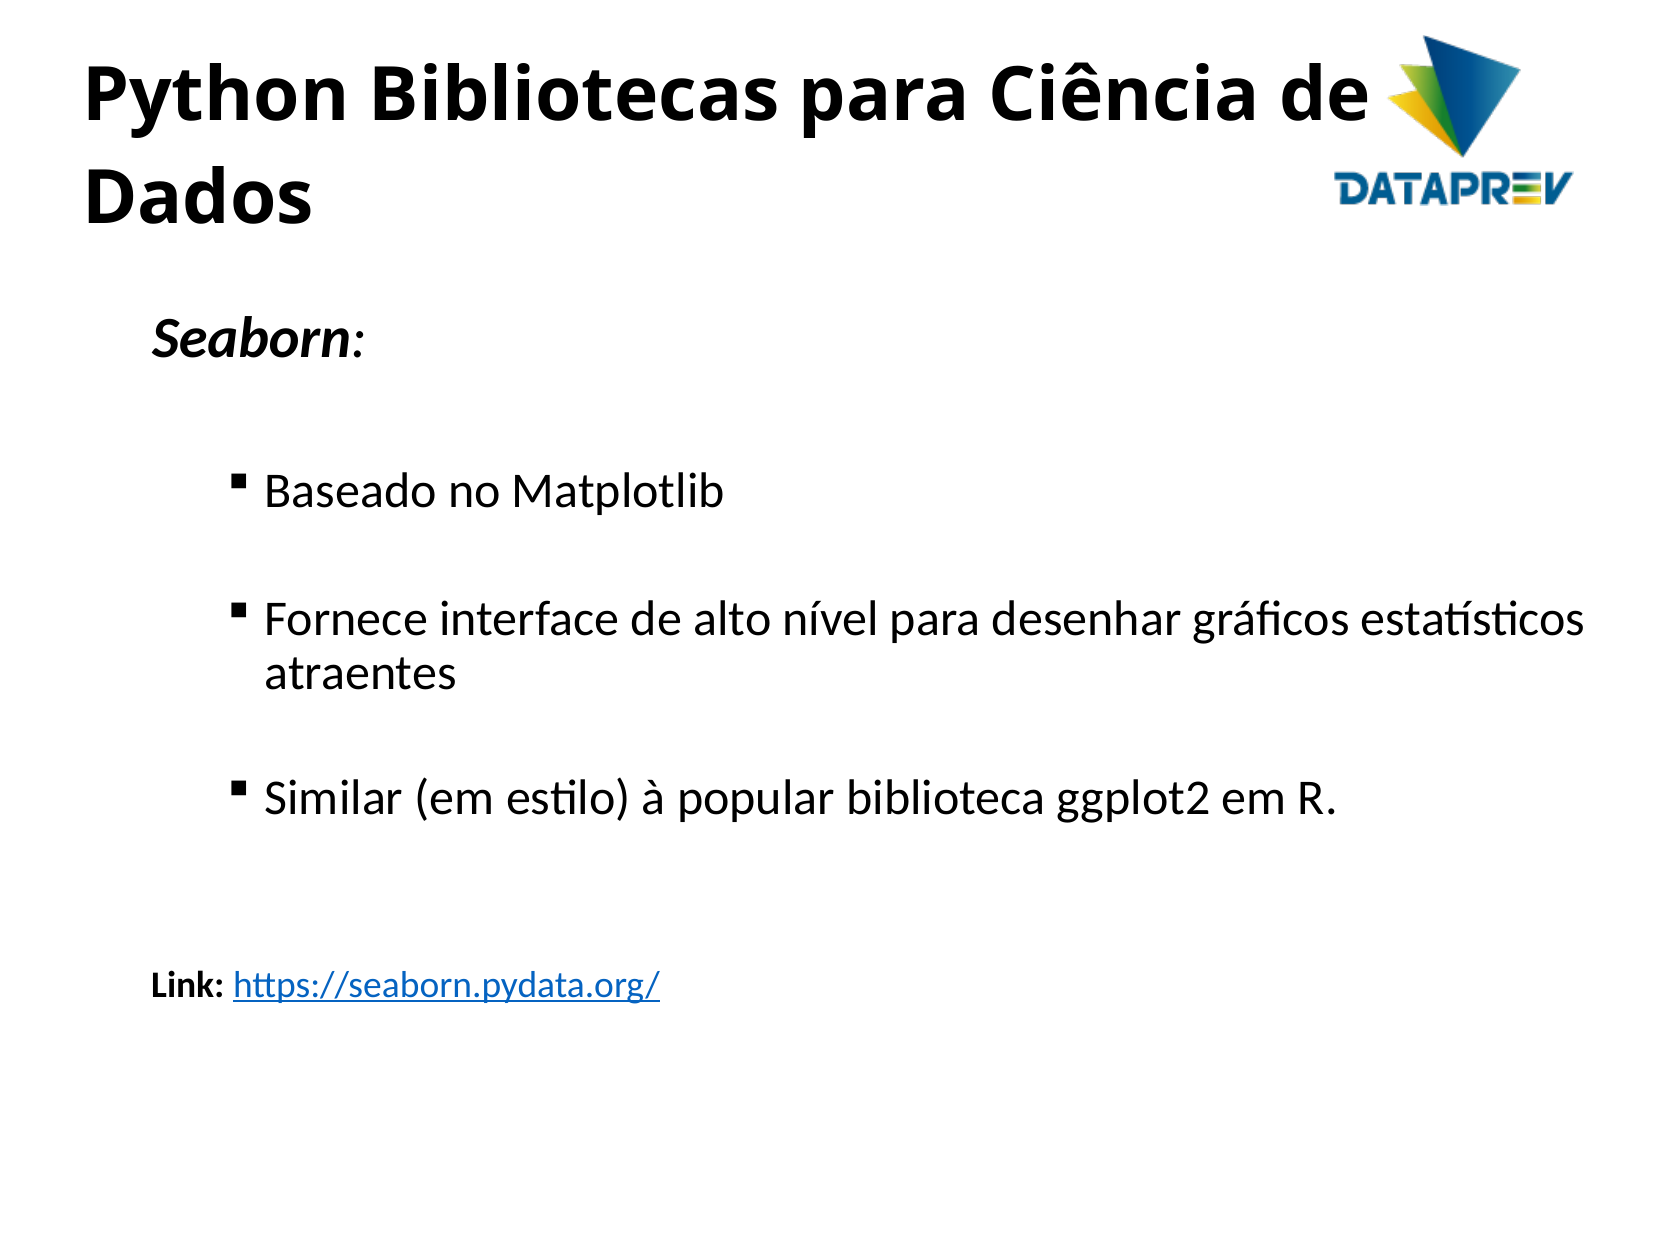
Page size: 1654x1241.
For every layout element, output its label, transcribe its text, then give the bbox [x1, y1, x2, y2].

text_box Link: https://seaborn.pydata.org/ [136, 952, 965, 1013]
picture [1334, 35, 1574, 206]
title Python Bibliotecas para Ciência de Dados [82, 49, 1429, 237]
text_box Seaborn: Baseado no Matplotlib Fornece interface de alto nível para desenhar gráficos estatísticos atraentes Similar (em estilo) à popular biblioteca ggplot2 em R. [137, 299, 1654, 1014]
